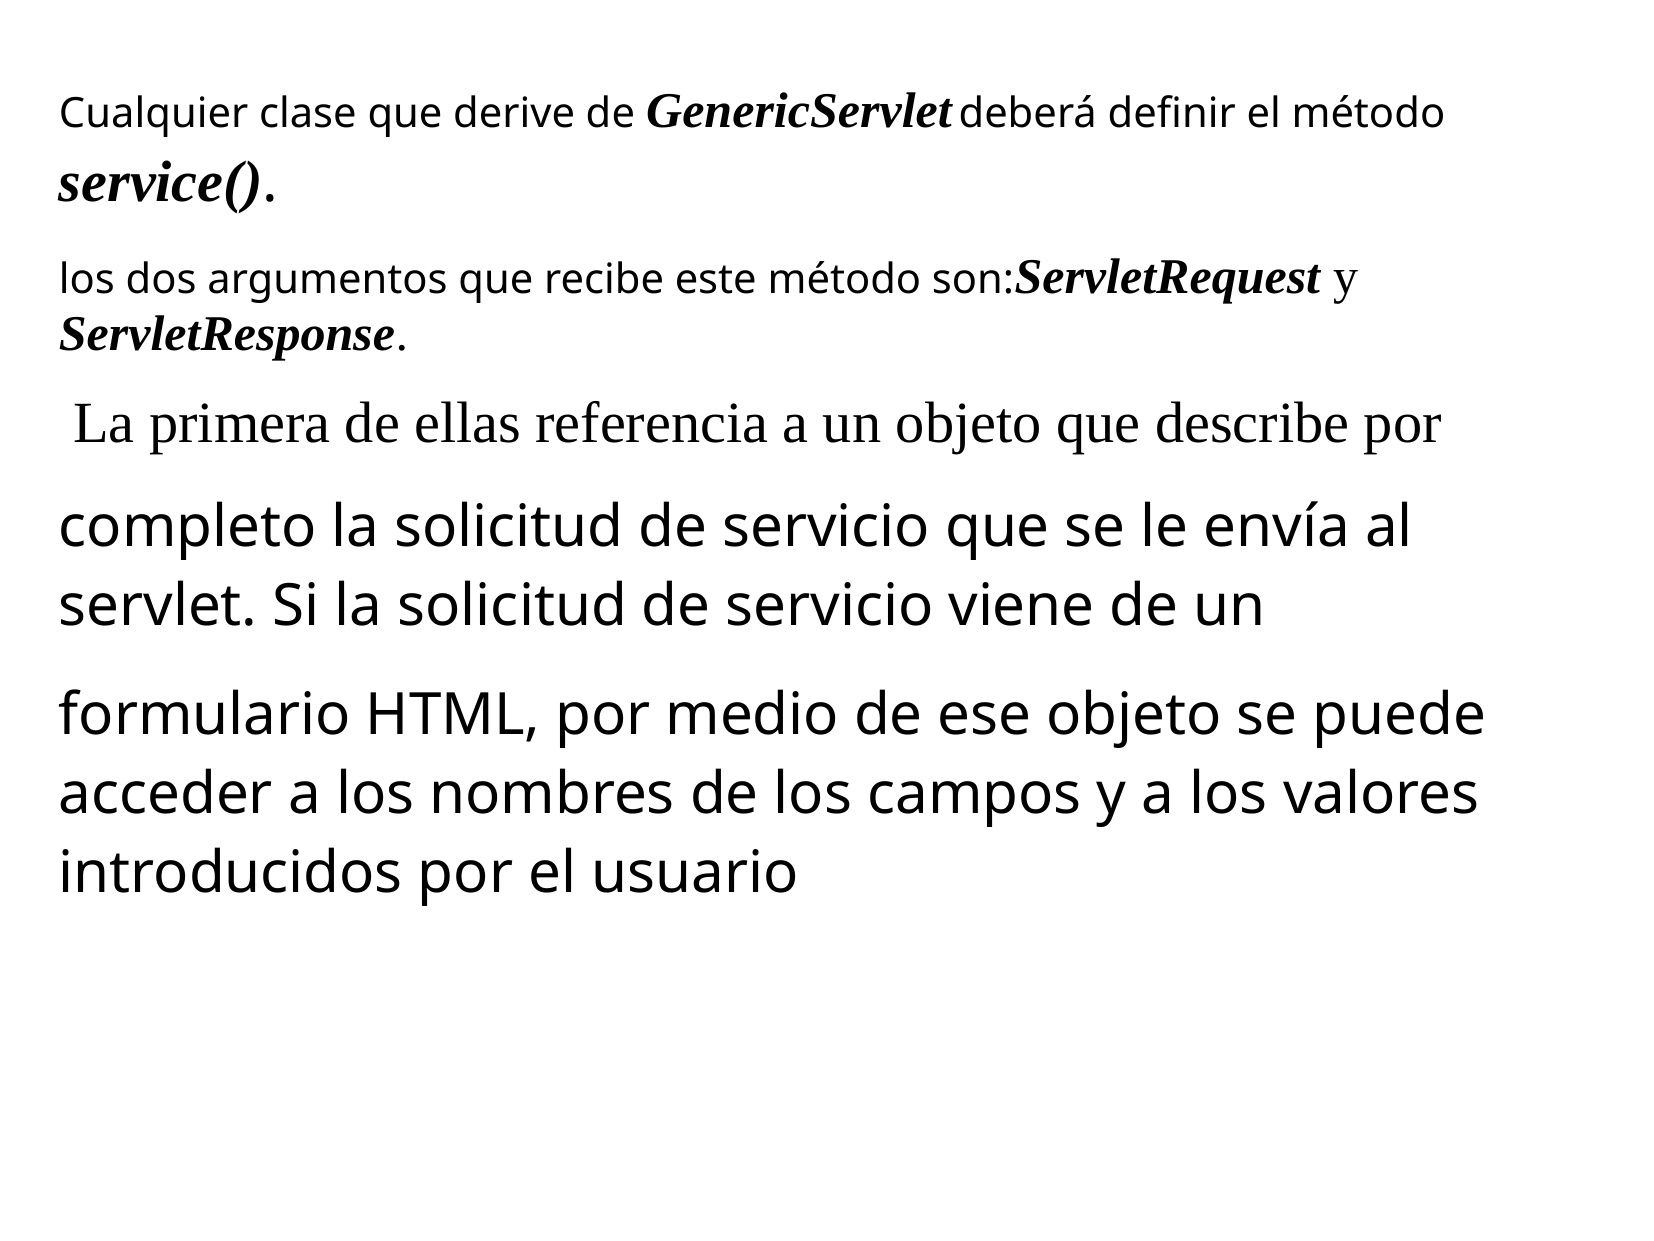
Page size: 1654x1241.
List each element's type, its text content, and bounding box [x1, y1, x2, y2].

list Cualquier clase que derive de GenericServlet deberá definir el método service(). los dos argumentos que recibe este método son:ServletRequest y ServletResponse. La primera de ellas referencia a un objeto que describe por completo la solicitud de servicio que se le envía al servlet. Si la solicitud de servicio viene de un formulario HTML, por medio de ese objeto se puede acceder a los nombres de los campos y a los valores introducidos por el usuario [59, 82, 1559, 1175]
